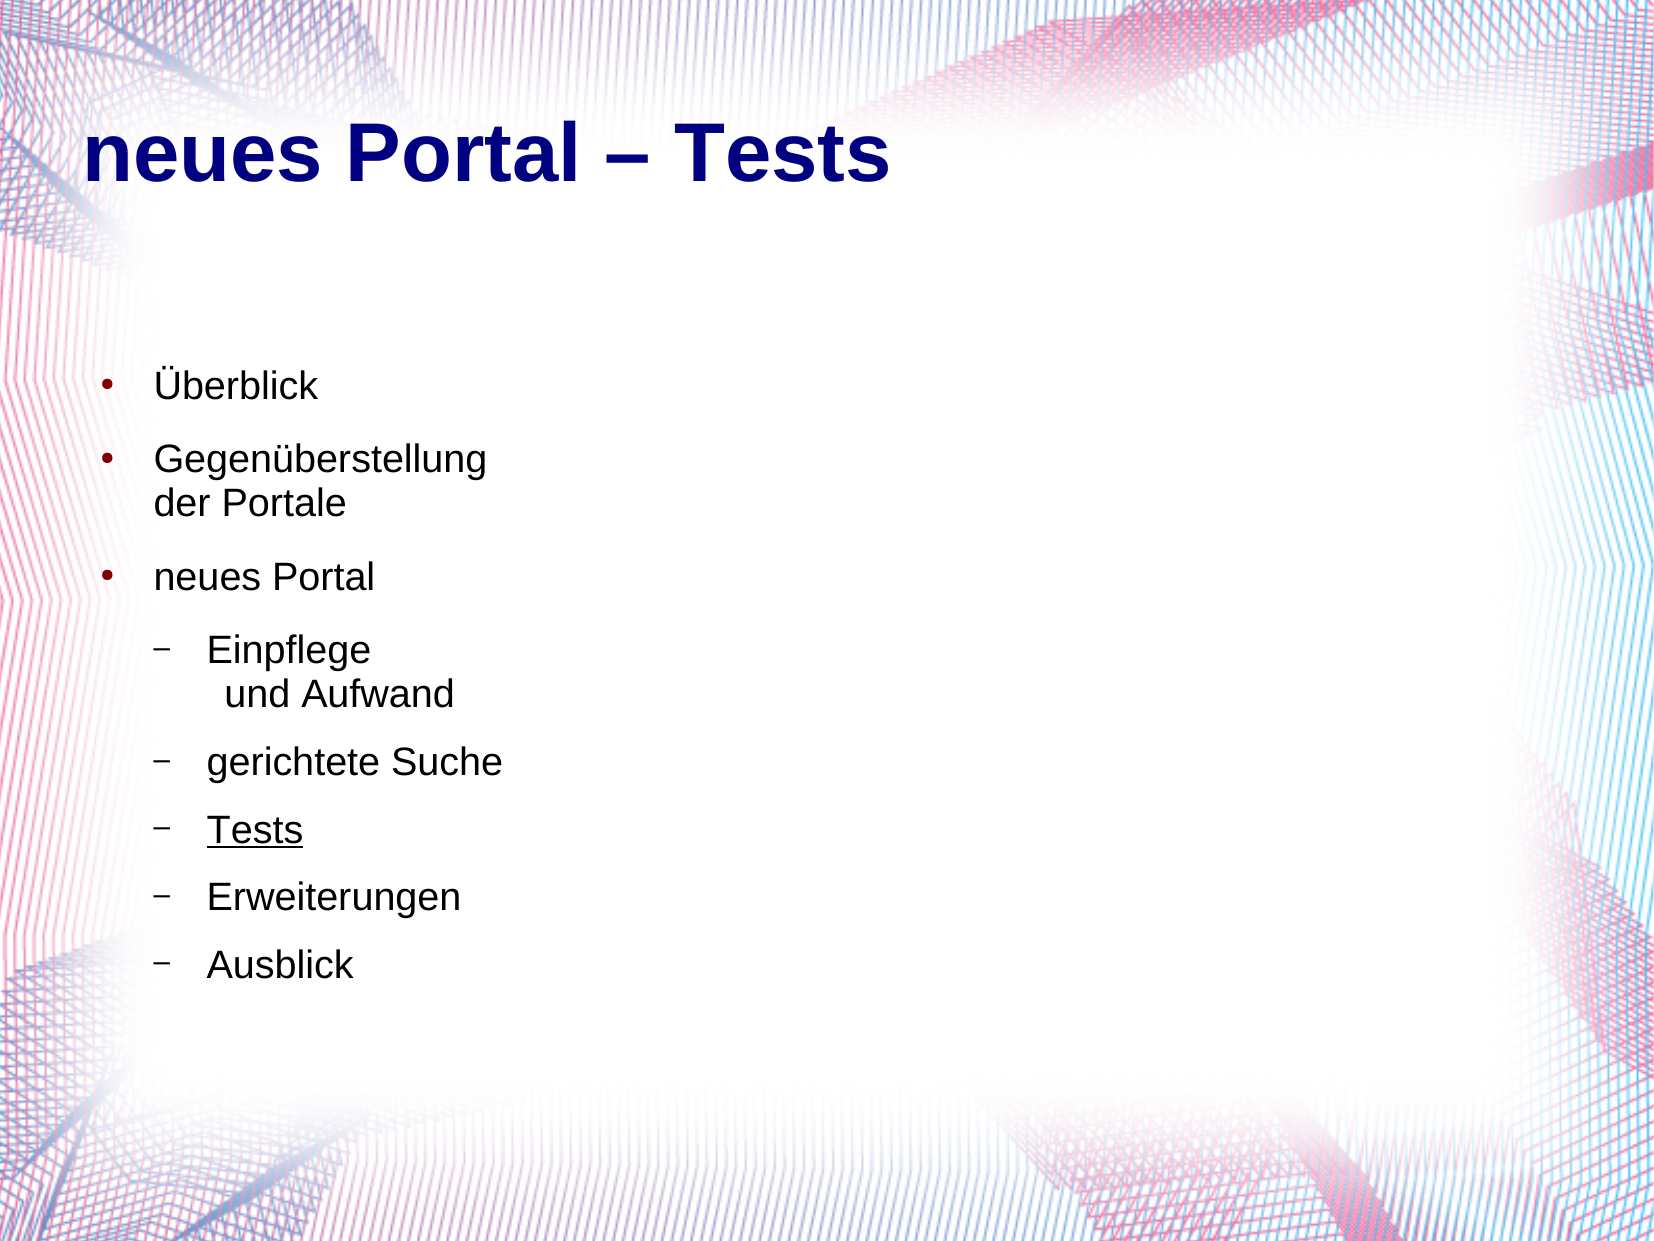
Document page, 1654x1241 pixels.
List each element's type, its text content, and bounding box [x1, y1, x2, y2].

title neues Portal – Tests [82, 49, 1571, 257]
list Überblick Gegenüberstellung der Portale neues Portal Einpflege und Aufwand gerichtete Suche Tests Erweiterungen Ausblick [82, 290, 520, 1109]
picture [0, 0, 1654, 1241]
